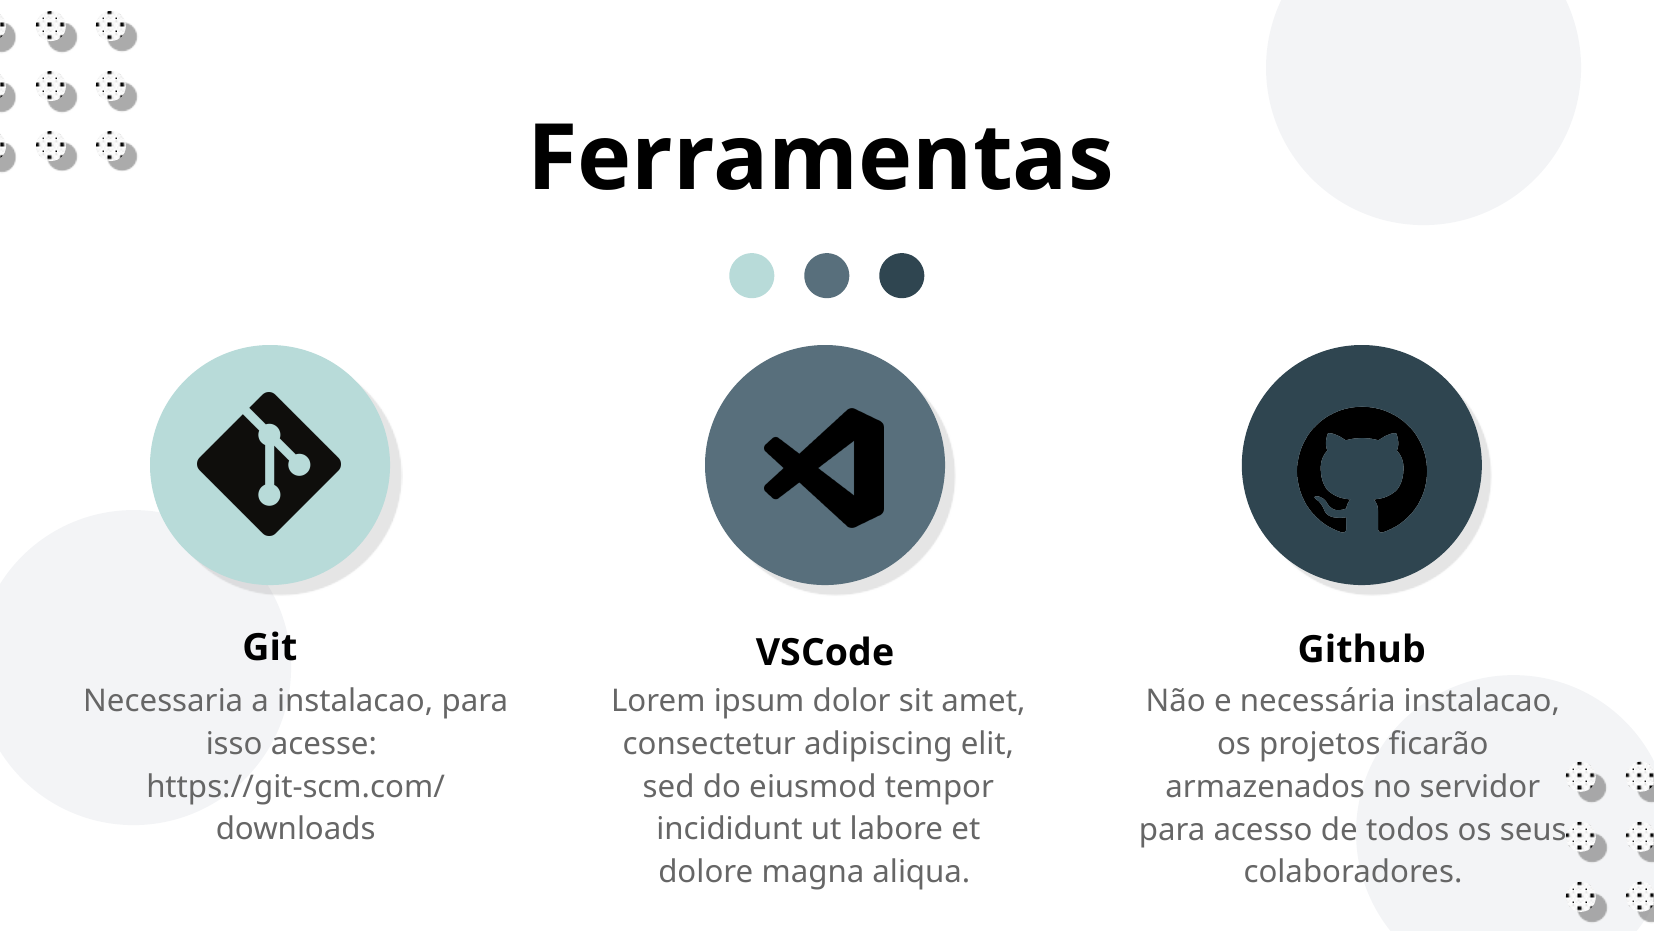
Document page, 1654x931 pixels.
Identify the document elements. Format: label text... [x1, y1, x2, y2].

text_box [804, 253, 850, 299]
picture [1297, 405, 1427, 534]
picture [1625, 761, 1654, 792]
picture [1625, 821, 1654, 852]
picture [95, 10, 126, 41]
picture [0, 133, 7, 159]
title Ferramentas [76, 76, 1565, 233]
text_box Github [1256, 615, 1467, 670]
text_box [879, 253, 925, 299]
picture [0, 14, 6, 39]
text_box VSCode [720, 618, 931, 670]
text_box Necessaria a instalacao, para isso acesse: https://git-scm.com/downloads [60, 670, 532, 931]
picture [35, 130, 67, 162]
picture [99, 70, 123, 76]
text_box [729, 253, 775, 299]
text_box Não e necessária instalacao, os projetos ficarão armazenados no servidor para acesso de todos os seus colaboradores. [1122, 670, 1585, 931]
picture [1585, 822, 1596, 852]
text_box [705, 345, 946, 586]
picture [1625, 881, 1654, 912]
picture [35, 11, 66, 42]
picture [764, 408, 884, 528]
text_box [1241, 345, 1482, 586]
text_box Git [165, 612, 376, 670]
text_box [150, 345, 391, 586]
picture [197, 392, 341, 536]
picture [0, 74, 6, 99]
picture [1585, 762, 1596, 792]
picture [35, 70, 66, 102]
text_box Lorem ipsum dolor sit amet, consectetur adipiscing elit, sed do eiusmod tempor incididunt ut labore et dolore magna aliqua. [590, 670, 1047, 931]
picture [1585, 882, 1596, 912]
